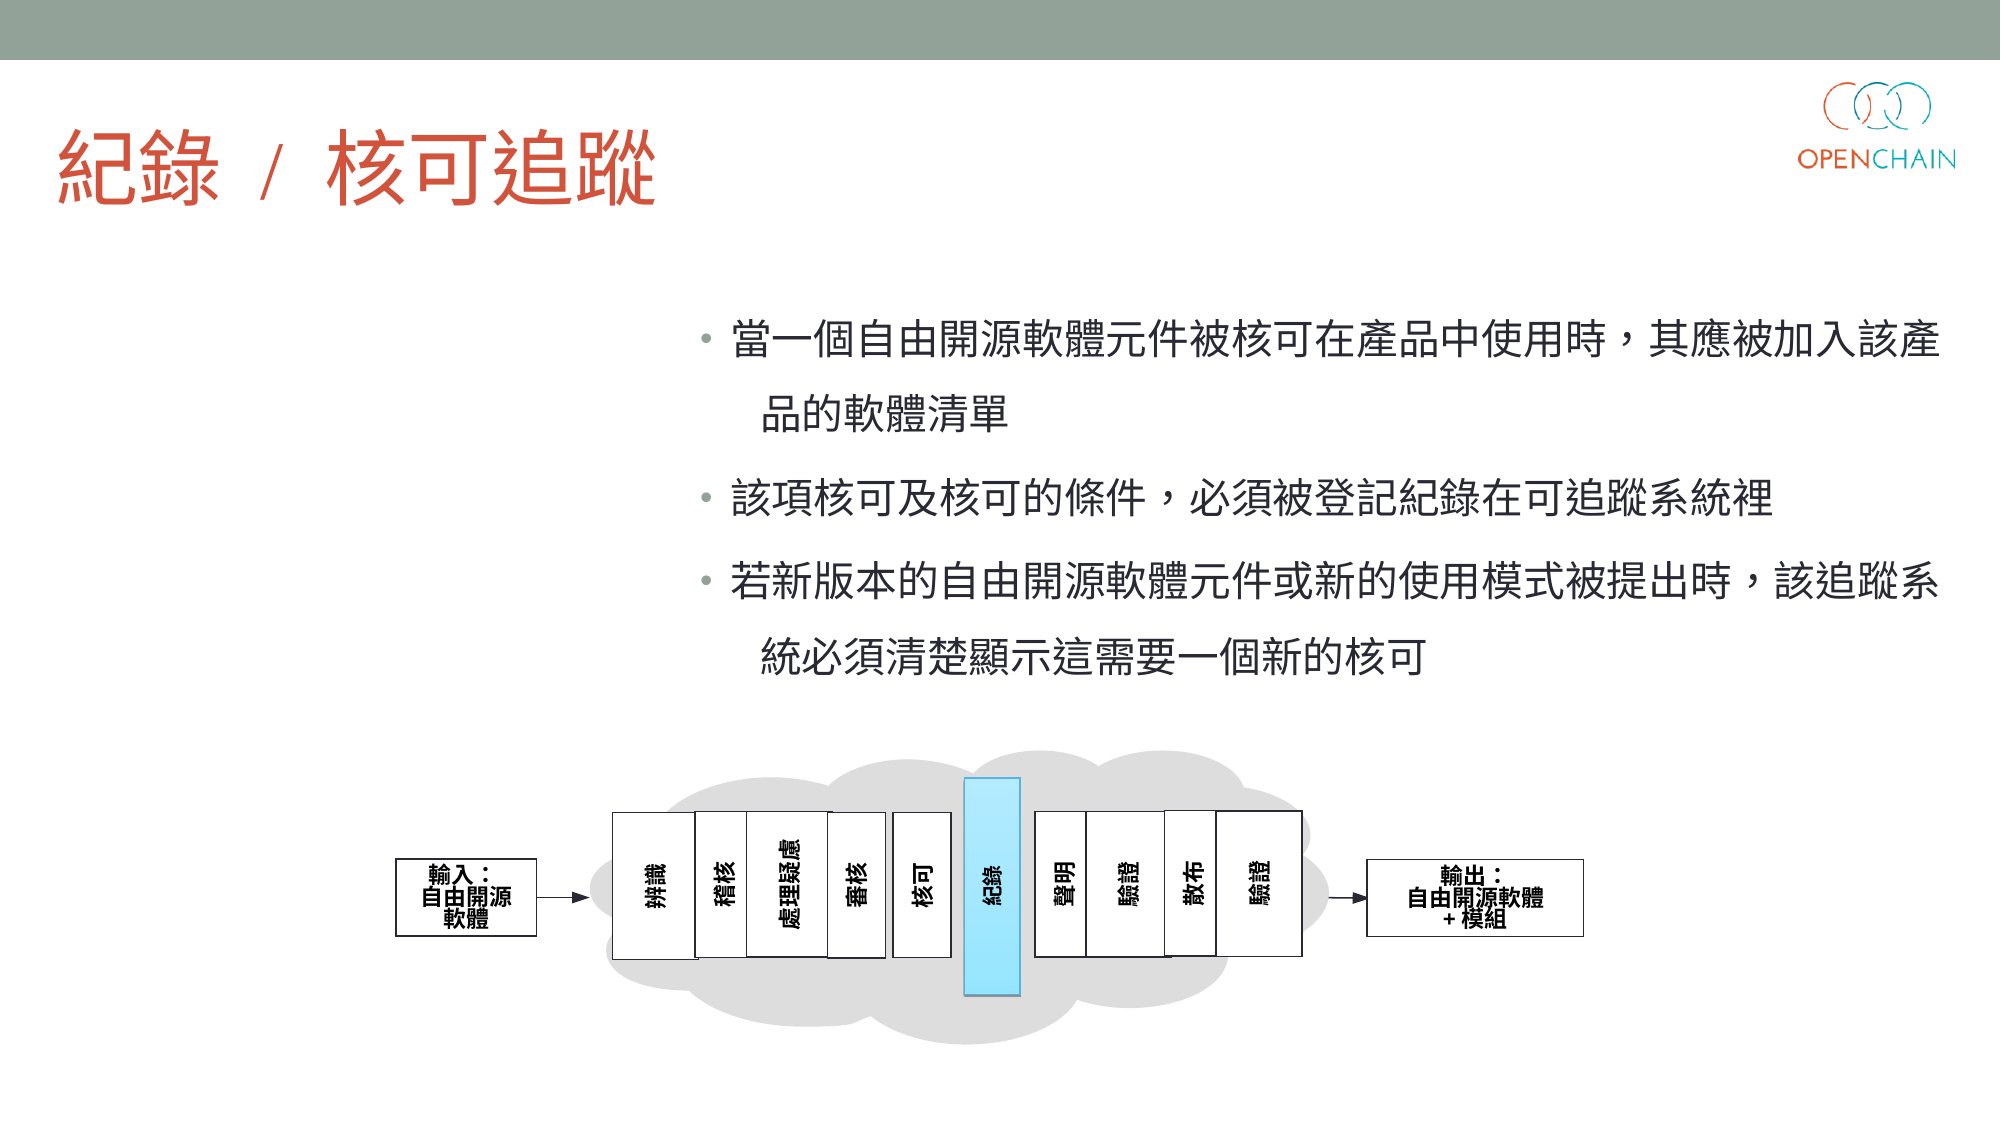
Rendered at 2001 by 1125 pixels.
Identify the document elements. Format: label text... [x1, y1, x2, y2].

text_box 辨識 [613, 813, 699, 959]
text_box 驗證 [1216, 811, 1302, 956]
text_box 審核 [827, 813, 885, 958]
text_box 散布 [1165, 811, 1216, 956]
text_box 輸入： 自由開源軟體 [396, 859, 536, 936]
text_box [589, 858, 613, 918]
text_box 紀錄 [964, 777, 1021, 995]
text_box 聲明 [1035, 811, 1086, 957]
list 當一個自由開源軟體元件被核可在產品中使用時，其應被加入該產品的軟體清單 該項核可及核可的條件，必須被登記紀錄在可追蹤系統裡 若新版本的自由開源軟體元件或新的使用模式被提出時，該追蹤系統必須清楚顯示這需要一個新的核可 [658, 258, 2000, 759]
text_box [606, 750, 1299, 1045]
text_box 核可 [893, 812, 951, 958]
text_box 輸出： 自由開源軟體 +模組 [1367, 859, 1584, 936]
text_box 稽核 [695, 812, 746, 957]
text_box [1302, 814, 1330, 933]
text_box 紀錄 / 核可追蹤 [40, 84, 1841, 248]
text_box 驗證 [1086, 811, 1172, 957]
text_box 處理疑慮 [746, 811, 832, 957]
